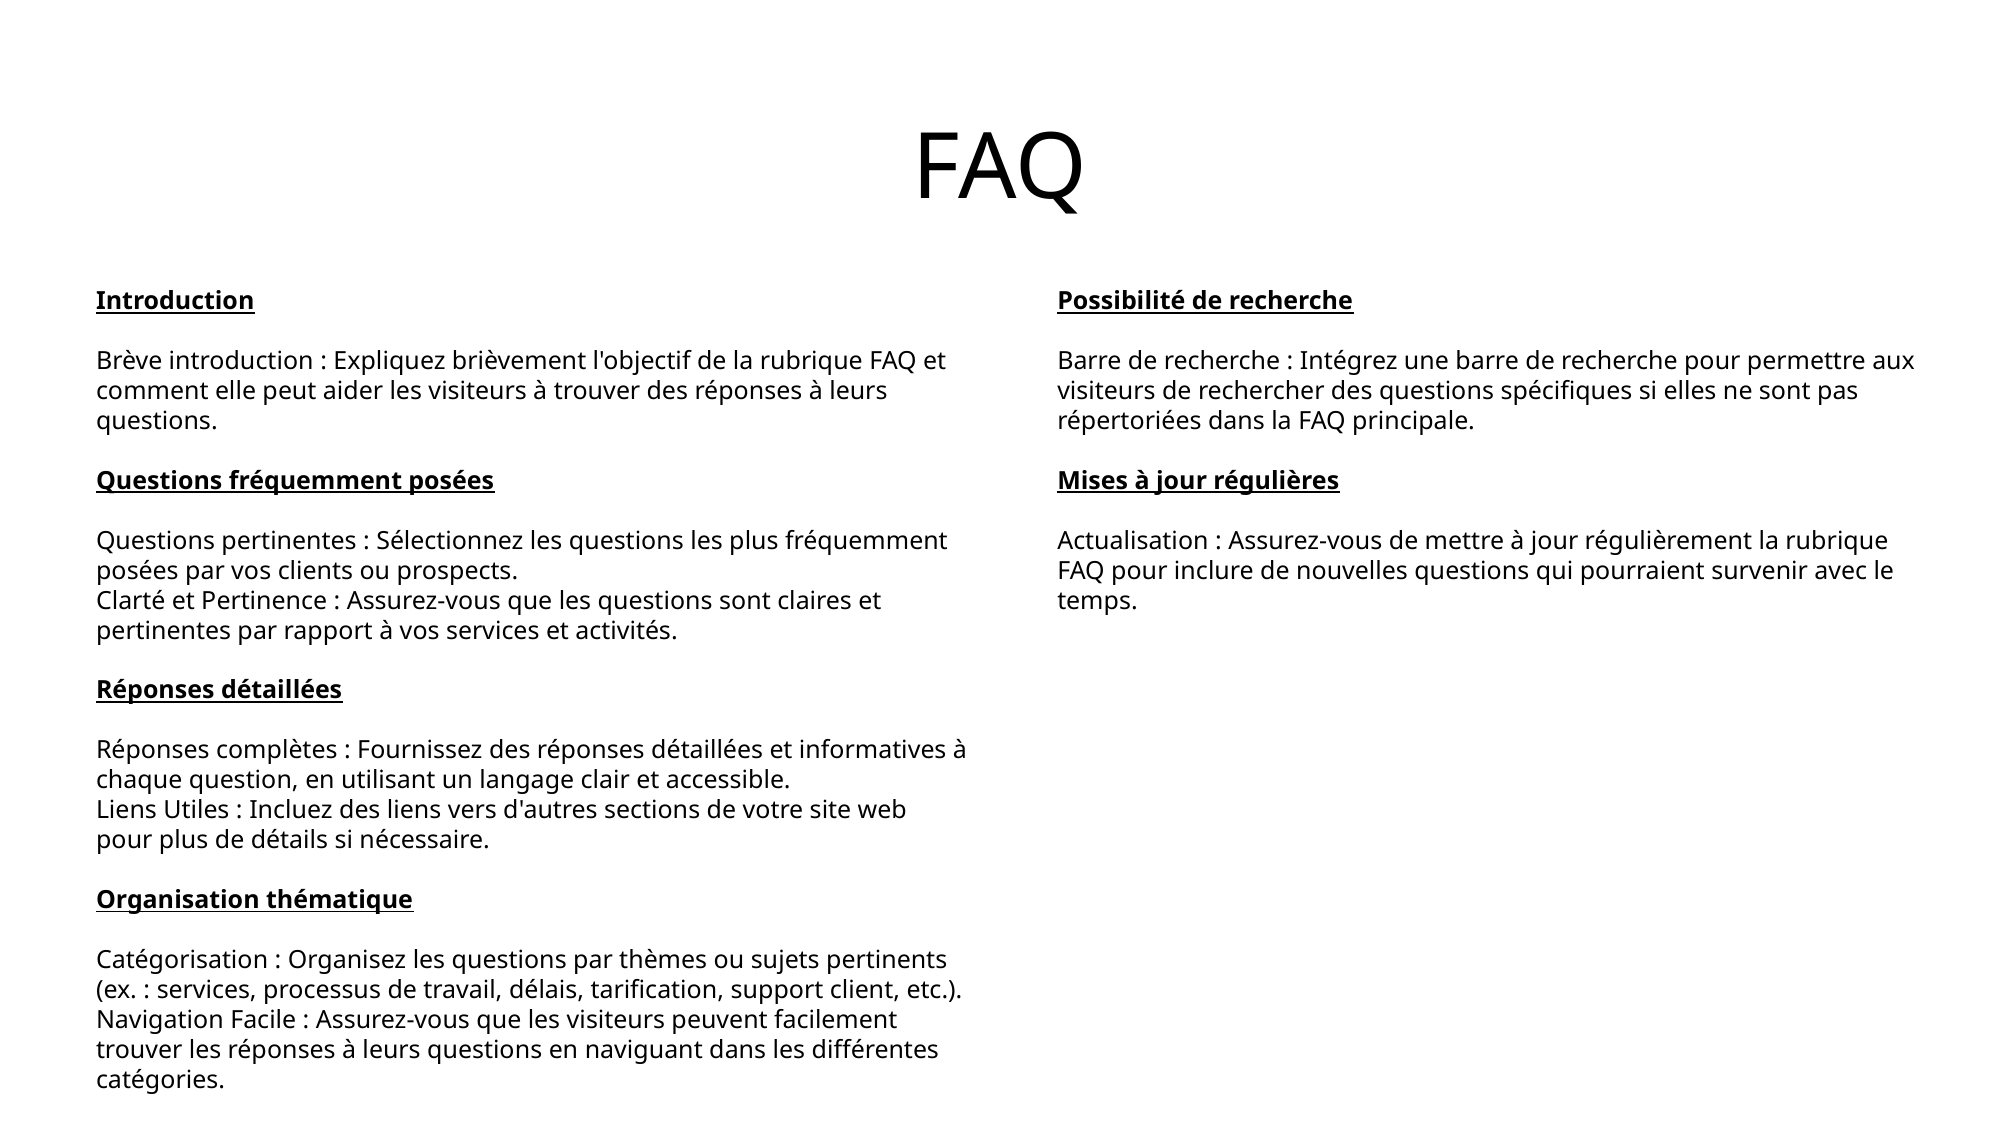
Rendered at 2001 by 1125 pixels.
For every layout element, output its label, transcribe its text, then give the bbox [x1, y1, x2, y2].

title FAQ [137, 59, 1863, 278]
text_box Possibilité de recherche Barre de recherche : Intégrez une barre de recherche pour permettre aux visiteurs de rechercher des questions spécifiques si elles ne sont pas répertoriées dans la FAQ principale. Mises à jour régulières Actualisation : Assurez-vous de mettre à jour régulièrement la rubrique FAQ pour inclure de nouvelles questions qui pourraient survenir avec le temps. [1042, 277, 1948, 626]
text_box Introduction Brève introduction : Expliquez brièvement l'objectif de la rubrique FAQ et comment elle peut aider les visiteurs à trouver des réponses à leurs questions. Questions fréquemment posées Questions pertinentes : Sélectionnez les questions les plus fréquemment posées par vos clients ou prospects. Clarté et Pertinence : Assurez-vous que les questions sont claires et pertinentes par rapport à vos services et activités. Réponses détaillées Réponses complètes : Fournissez des réponses détaillées et informatives à chaque question, en utilisant un langage clair et accessible. Liens Utiles : Incluez des liens vers d'autres sections de votre site web pour plus de détails si nécessaire. Organisation thématique Catégorisation : Organisez les questions par thèmes ou sujets pertinents (ex. : services, processus de travail, délais, tarification, support client, etc.). Navigation Facile : Assurez-vous que les visiteurs peuvent facilement trouver les réponses à leurs questions en naviguant dans les différentes catégories. [81, 277, 986, 1081]
